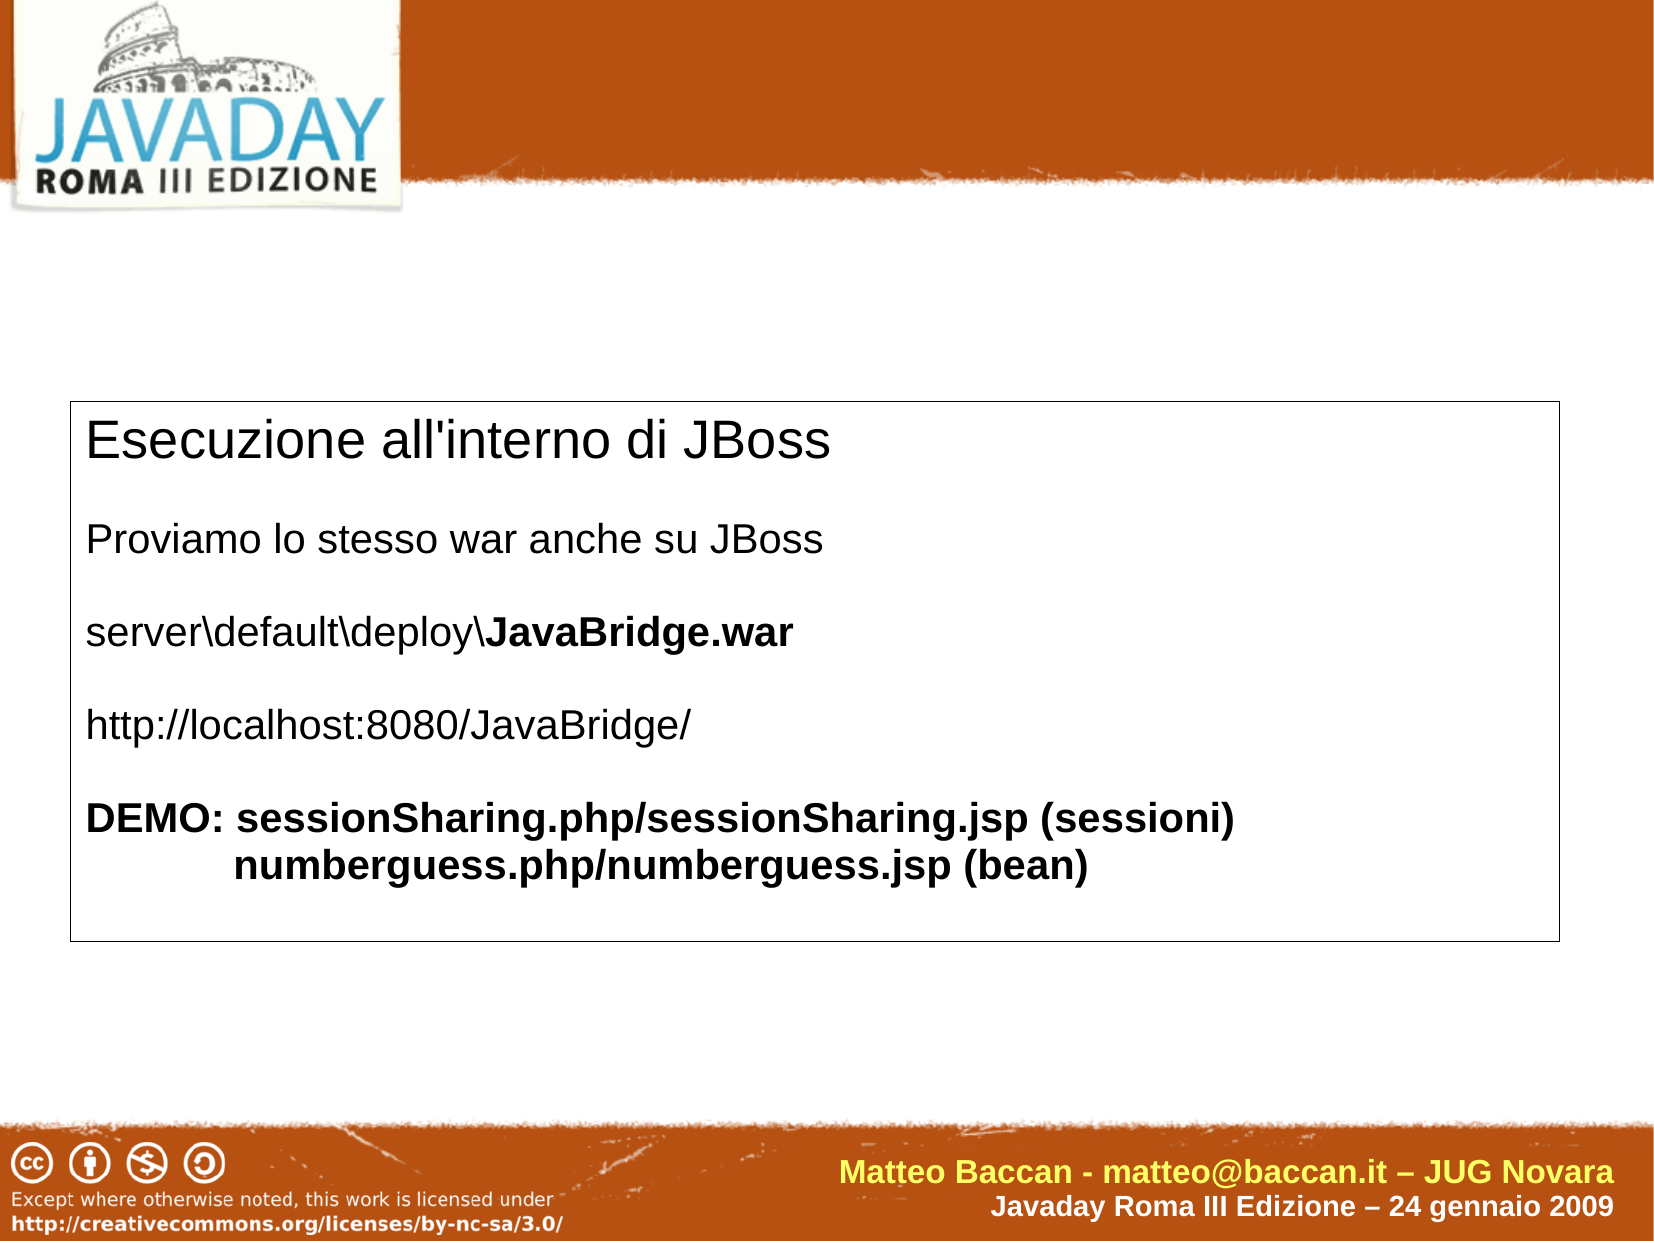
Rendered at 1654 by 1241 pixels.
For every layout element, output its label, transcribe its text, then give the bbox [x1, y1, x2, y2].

text_box Esecuzione all'interno di JBoss Proviamo lo stesso war anche su JBoss server\default\deploy\JavaBridge.war http://localhost:8080/JavaBridge/ DEMO: sessionSharing.php/sessionSharing.jsp (sessioni) numberguess.php/numberguess.jsp (bean) [70, 401, 1560, 934]
picture [0, 0, 1654, 231]
picture [0, 1007, 1654, 1241]
